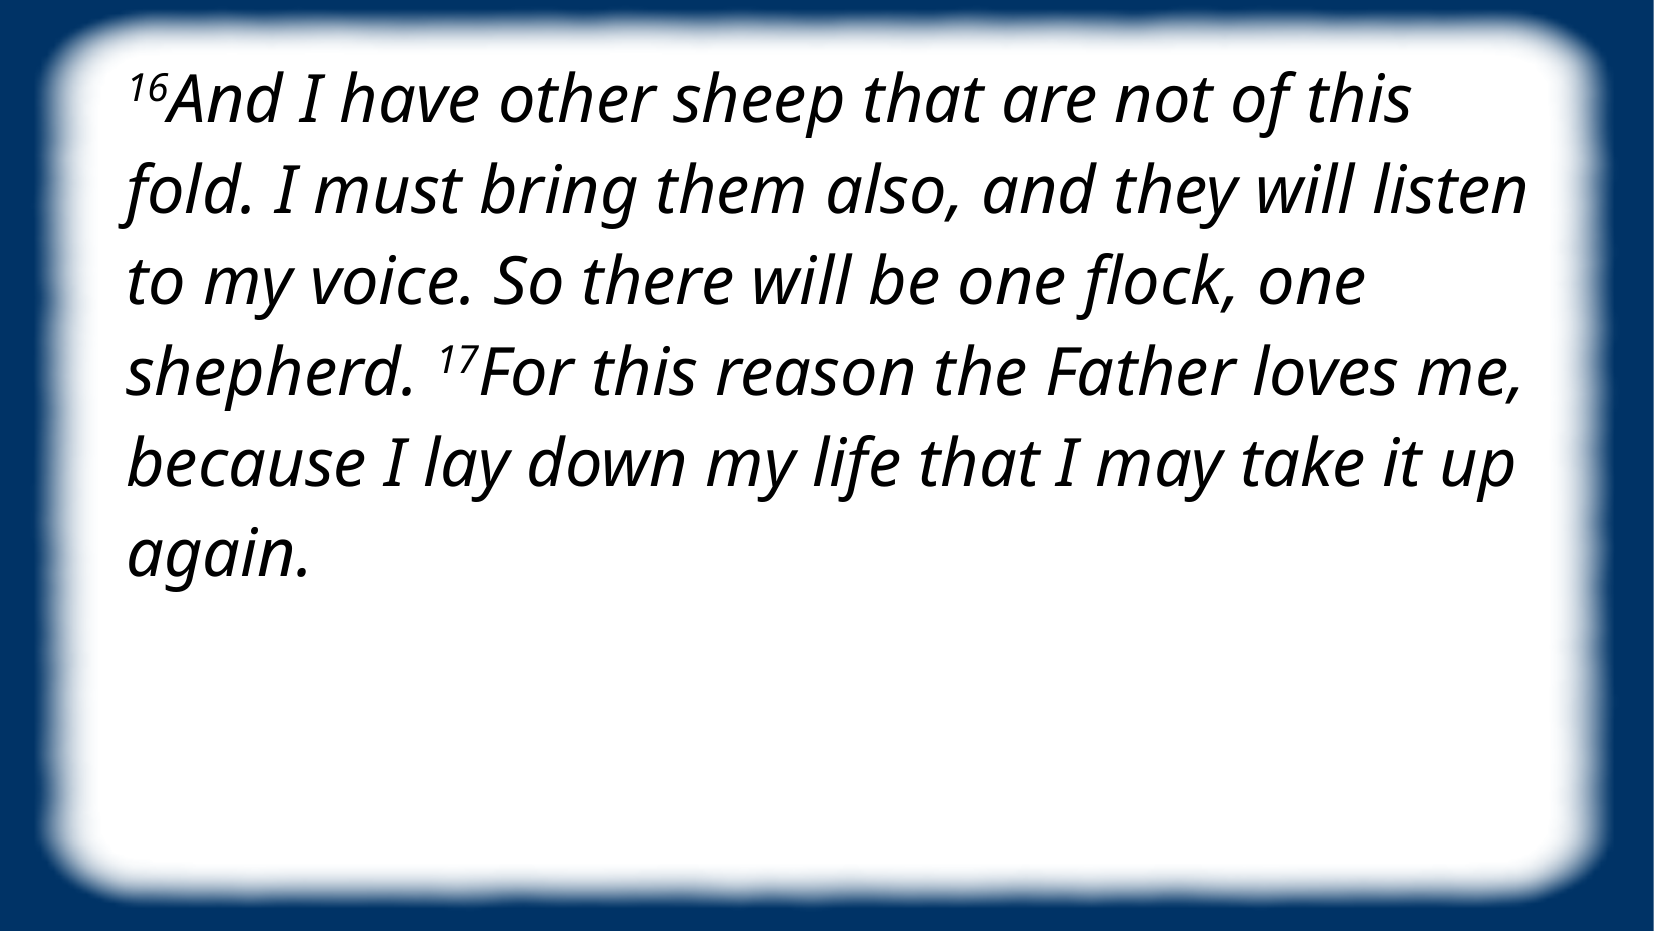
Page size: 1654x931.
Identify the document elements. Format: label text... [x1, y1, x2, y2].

picture [0, 0, 1654, 931]
text_box 16And I have other sheep that are not of this fold. I must bring them also, and they will listen to my voice. So there will be one flock, one shepherd. 17For this reason the Father loves me, because I lay down my life that I may take it up again. [111, 44, 1552, 592]
